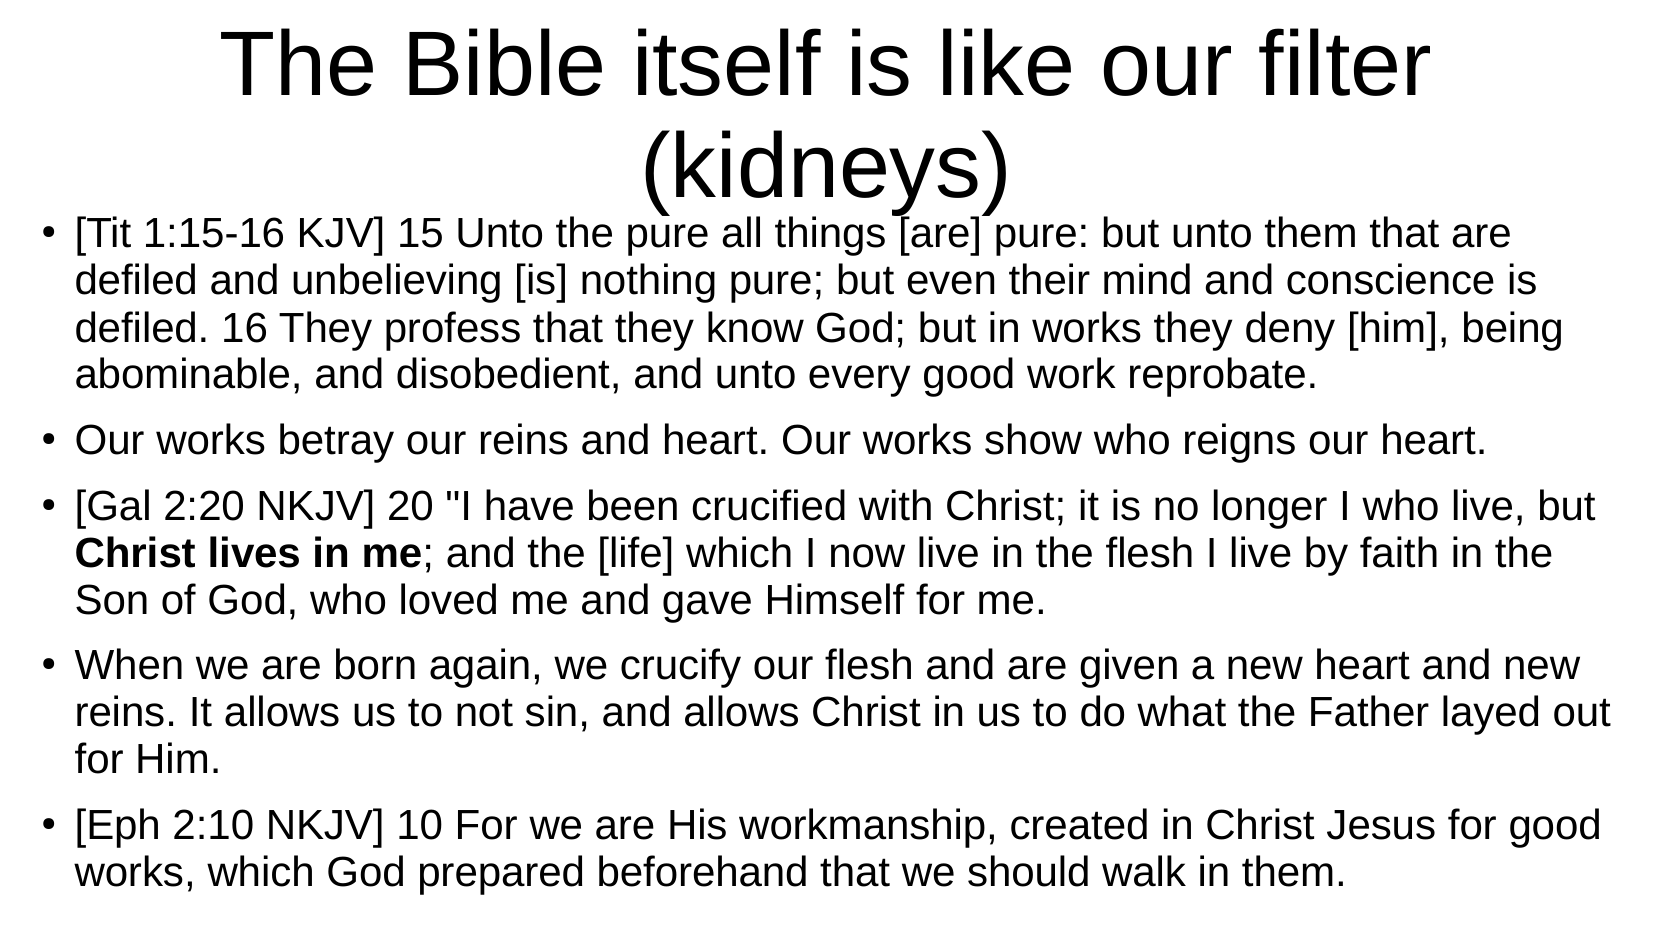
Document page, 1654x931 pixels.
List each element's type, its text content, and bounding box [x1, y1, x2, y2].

list [Tit 1:15-16 KJV] 15 Unto the pure all things [are] pure: but unto them that are defiled and unbelieving [is] nothing pure; but even their mind and conscience is defiled. 16 They profess that they know God; but in works they deny [him], being abominable, and disobedient, and unto every good work reprobate. Our works betray our reins and heart. Our works show who reigns our heart. [Gal 2:20 NKJV] 20 "I have been crucified with Christ; it is no longer I who live, but Christ lives in me; and the [life] which I now live in the flesh I live by faith in the Son of God, who loved me and gave Himself for me. When we are born again, we crucify our flesh and are given a new heart and new reins. It allows us to not sin, and allows Christ in us to do what the Father layed out for Him. [Eph 2:10 NKJV] 10 For we are His workmanship, created in Christ Jesus for good works, which God prepared beforehand that we should walk in them. [30, 210, 1636, 901]
title The Bible itself is like our filter (kidneys) [82, 12, 1571, 210]
